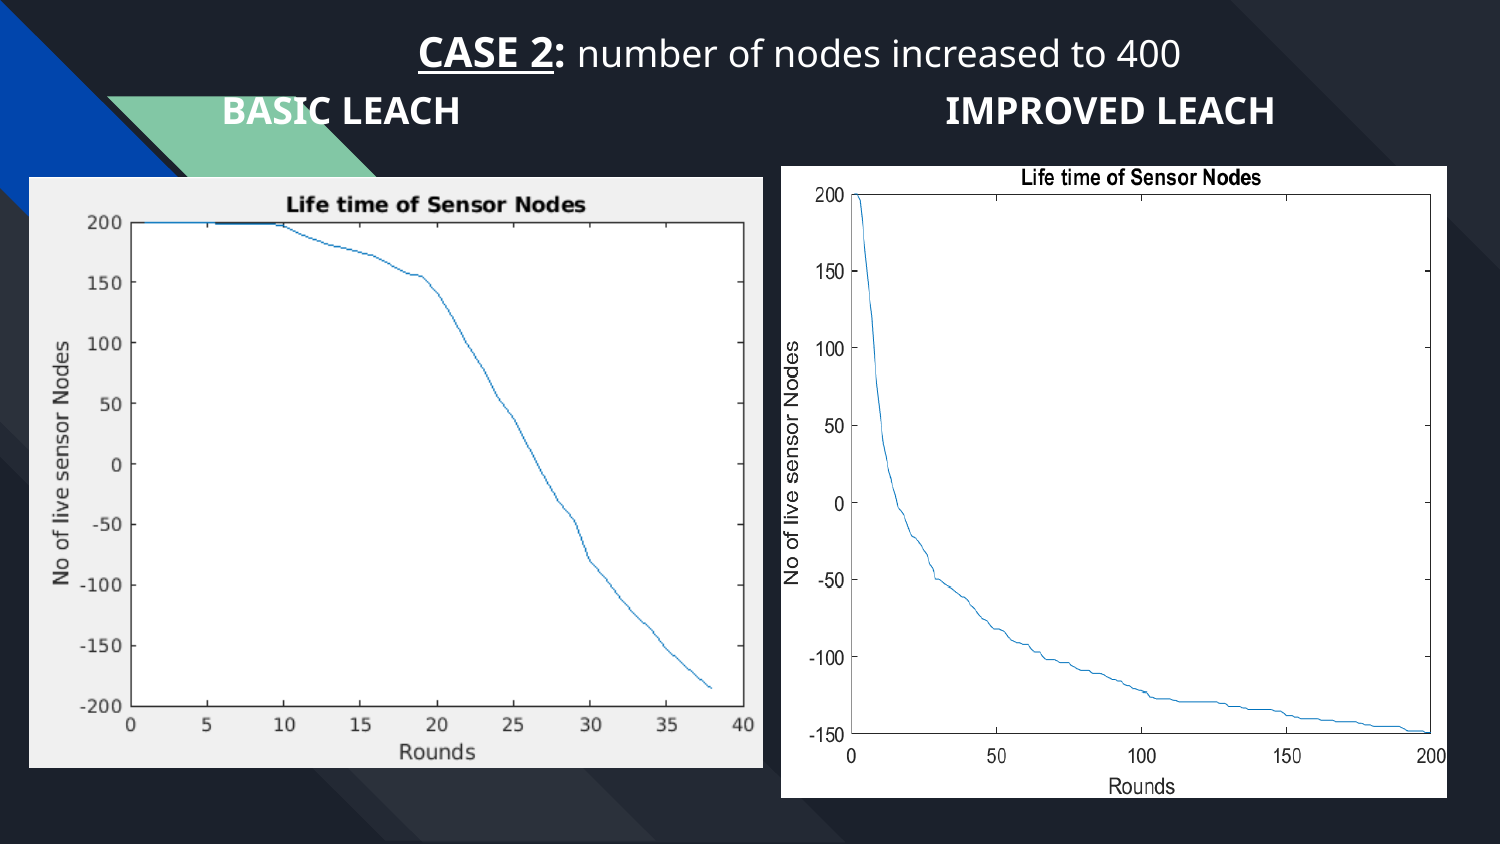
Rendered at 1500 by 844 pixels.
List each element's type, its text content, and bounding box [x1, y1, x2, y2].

text_box IMPROVED LEACH [835, 71, 1387, 138]
text_box CASE 2: number of nodes increased to 400 [372, 10, 1228, 85]
picture [781, 166, 1447, 798]
text_box BASIC LEACH [65, 71, 617, 138]
picture [29, 177, 763, 768]
